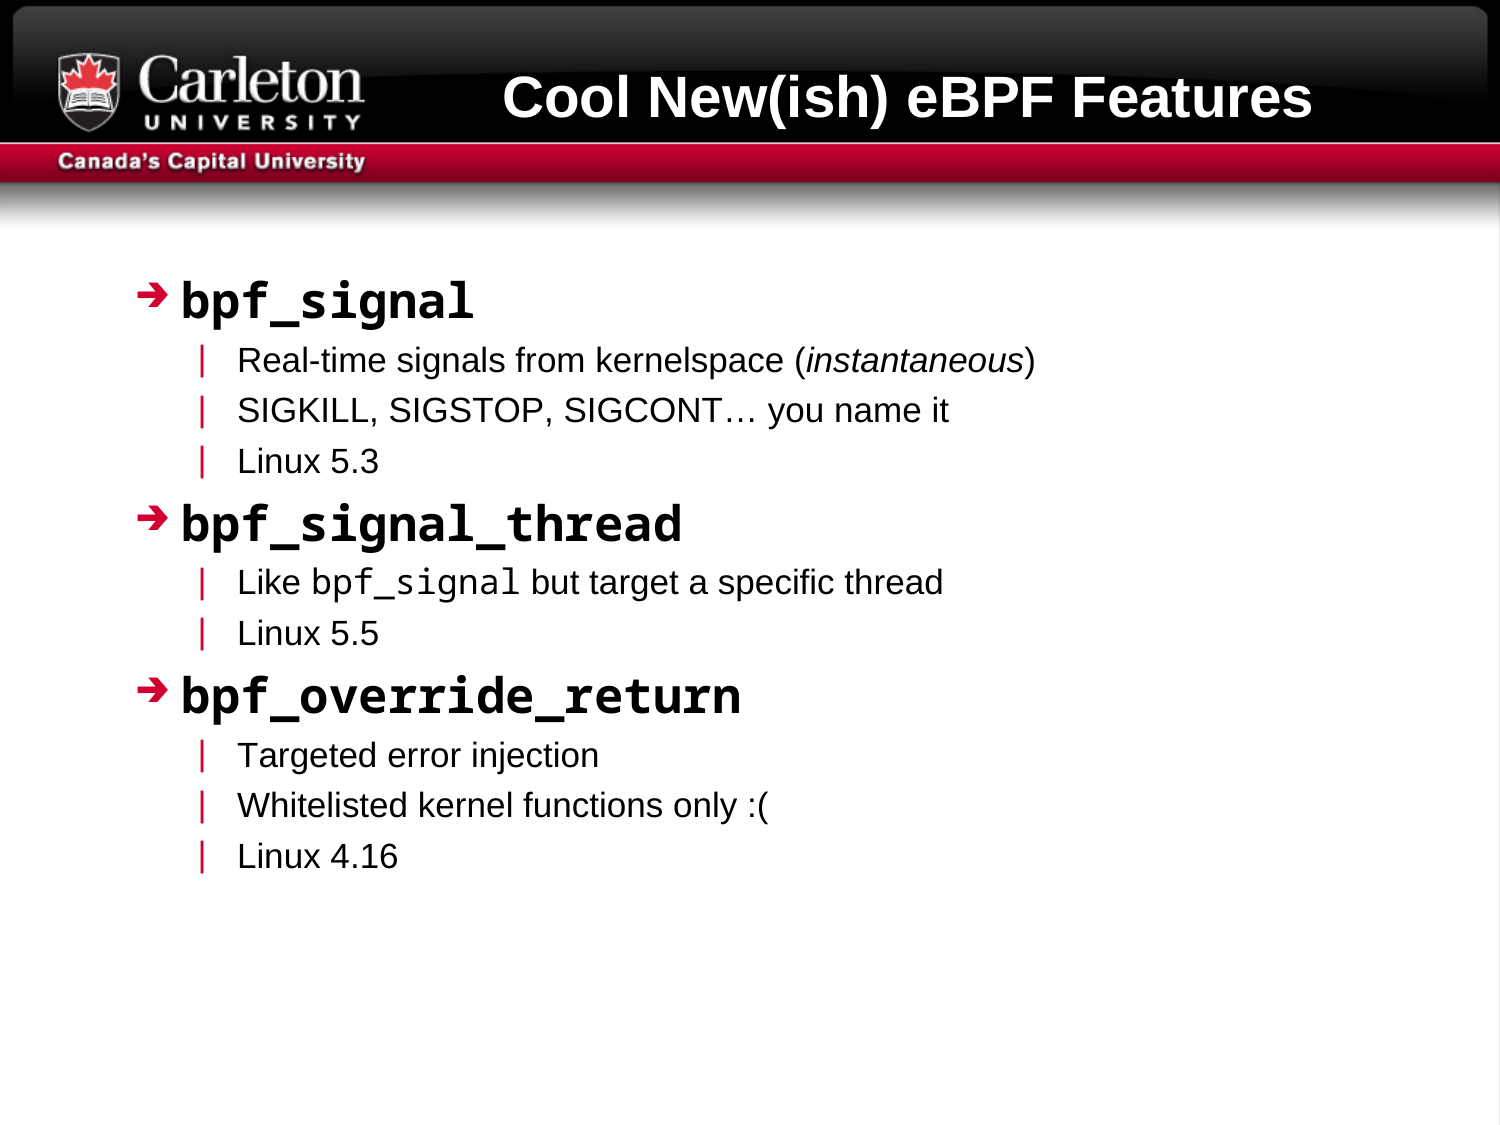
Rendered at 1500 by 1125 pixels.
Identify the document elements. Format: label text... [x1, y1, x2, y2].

title Cool New(ish) eBPF Features [487, 37, 1438, 150]
list bpf_signal Real-time signals from kernelspace (instantaneous) SIGKILL, SIGSTOP, SIGCONT… you name it Linux 5.3 bpf_signal_thread Like bpf_signal but target a specific thread Linux 5.5 bpf_override_return Targeted error injection Whitelisted kernel functions only :( Linux 4.16 [120, 262, 1388, 888]
picture [0, 0, 1500, 1125]
